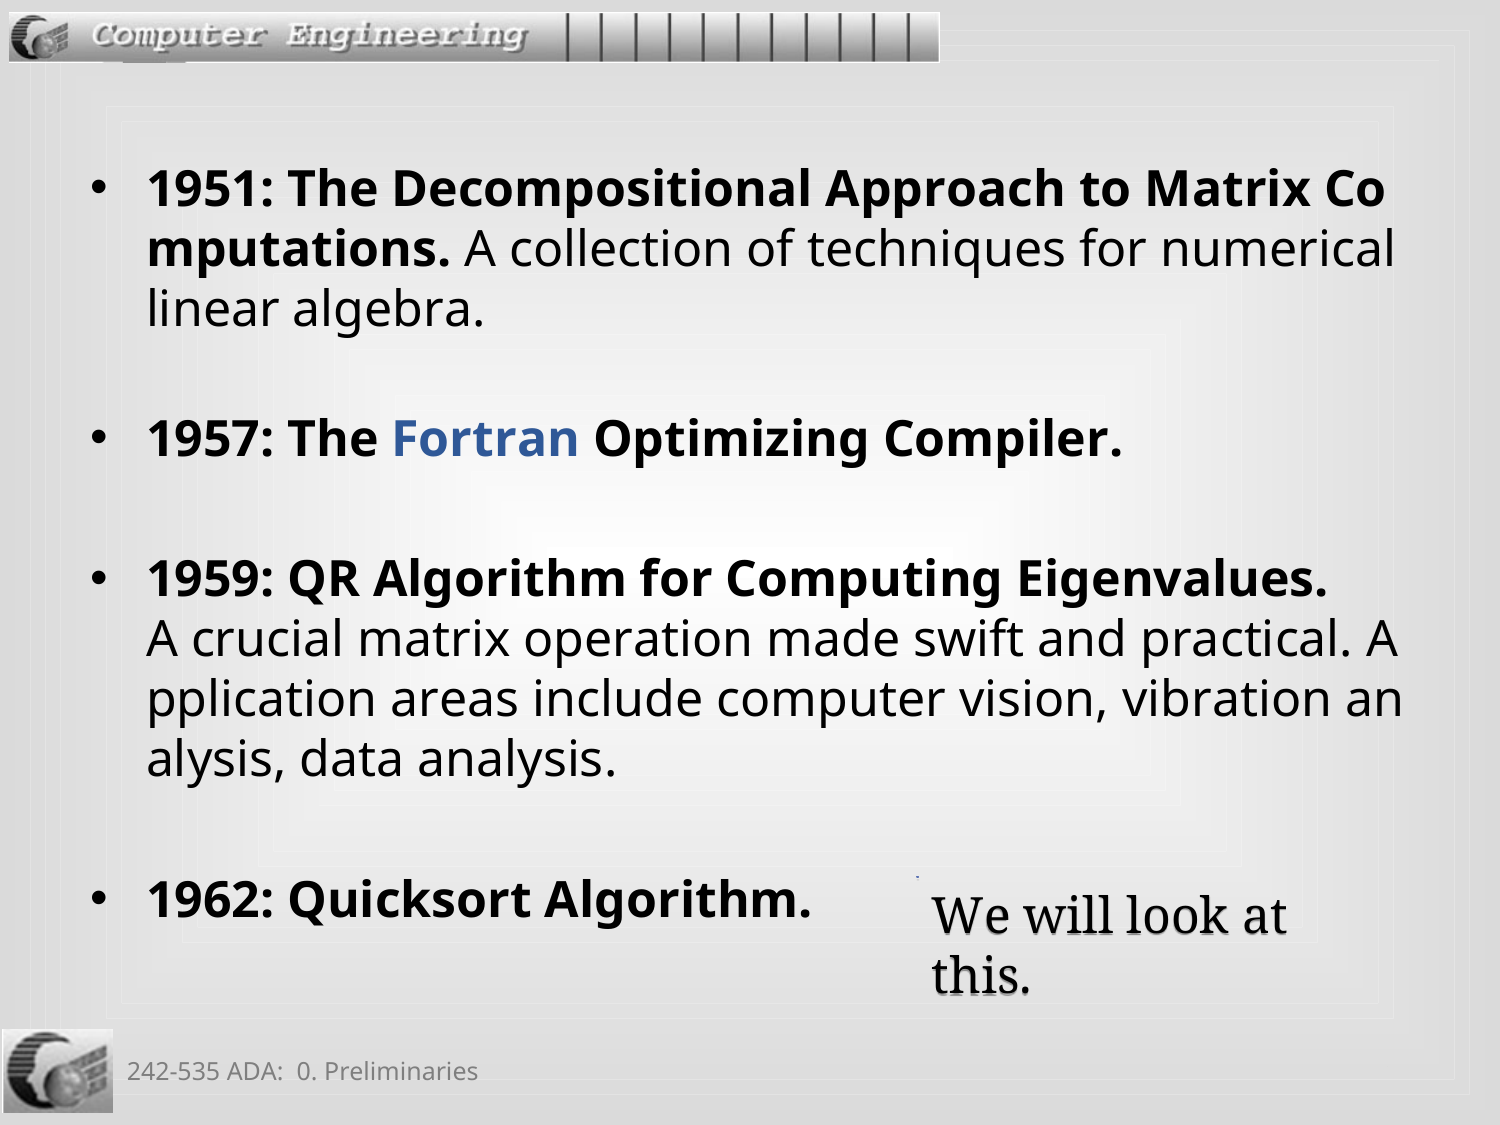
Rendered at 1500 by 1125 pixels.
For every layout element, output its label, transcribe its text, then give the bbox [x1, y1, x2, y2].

picture [2, 1029, 113, 1113]
picture [9, 12, 940, 63]
text_box 1951: The Decompositional Approach to Matrix Computations. A collection of techniques for numerical linear algebra. 1957: The Fortran Optimizing Compiler. 1959: QR Algorithm for Computing Eigenvalues. A crucial matrix operation made swift and practical. Application areas include computer vision, vibration analysis, data analysis. 1962: Quicksort Algorithm. [75, 148, 1426, 1000]
